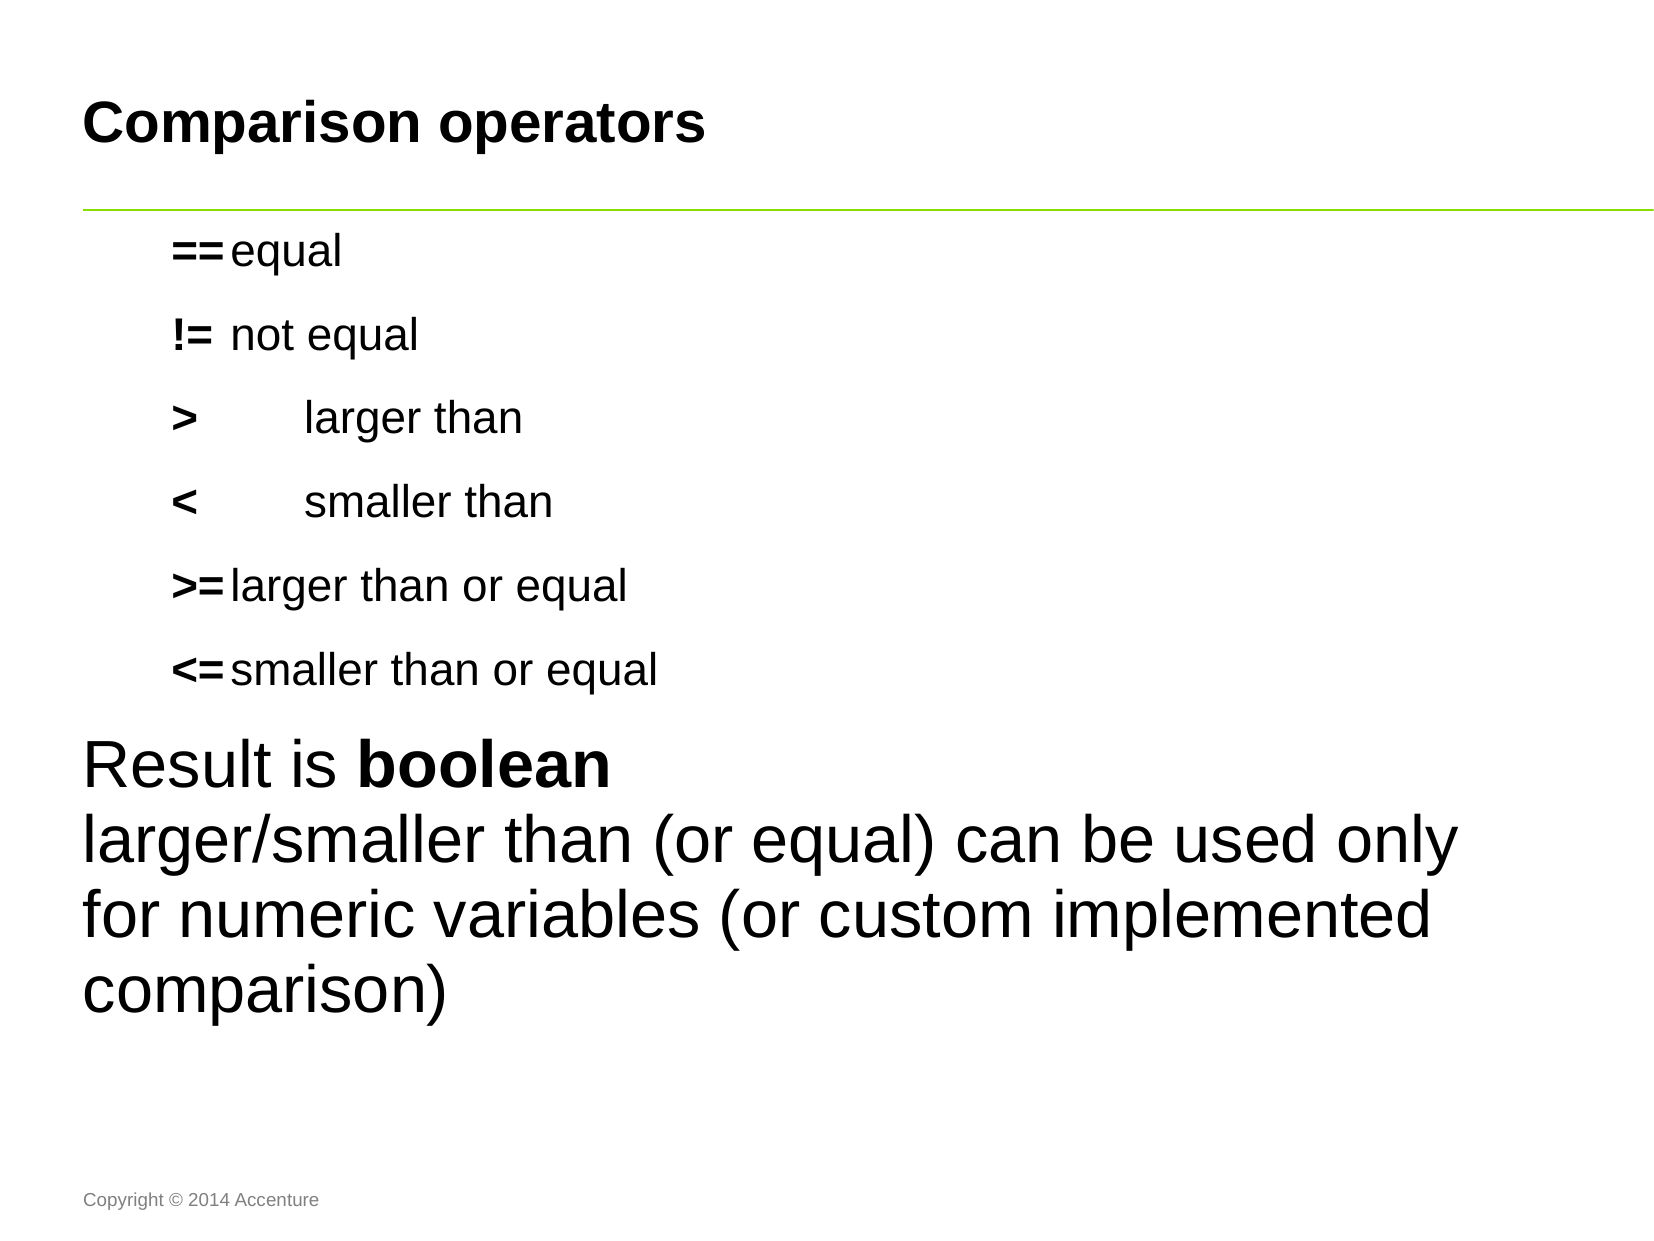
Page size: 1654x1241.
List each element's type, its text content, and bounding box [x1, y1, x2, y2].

title Comparison operators [82, 49, 1571, 196]
list == equal != not equal > larger than < smaller than >= larger than or equal <= smaller than or equal Result is boolean larger/smaller than (or equal) can be used only for numeric variables (or custom implemented comparison) [82, 225, 1538, 1186]
